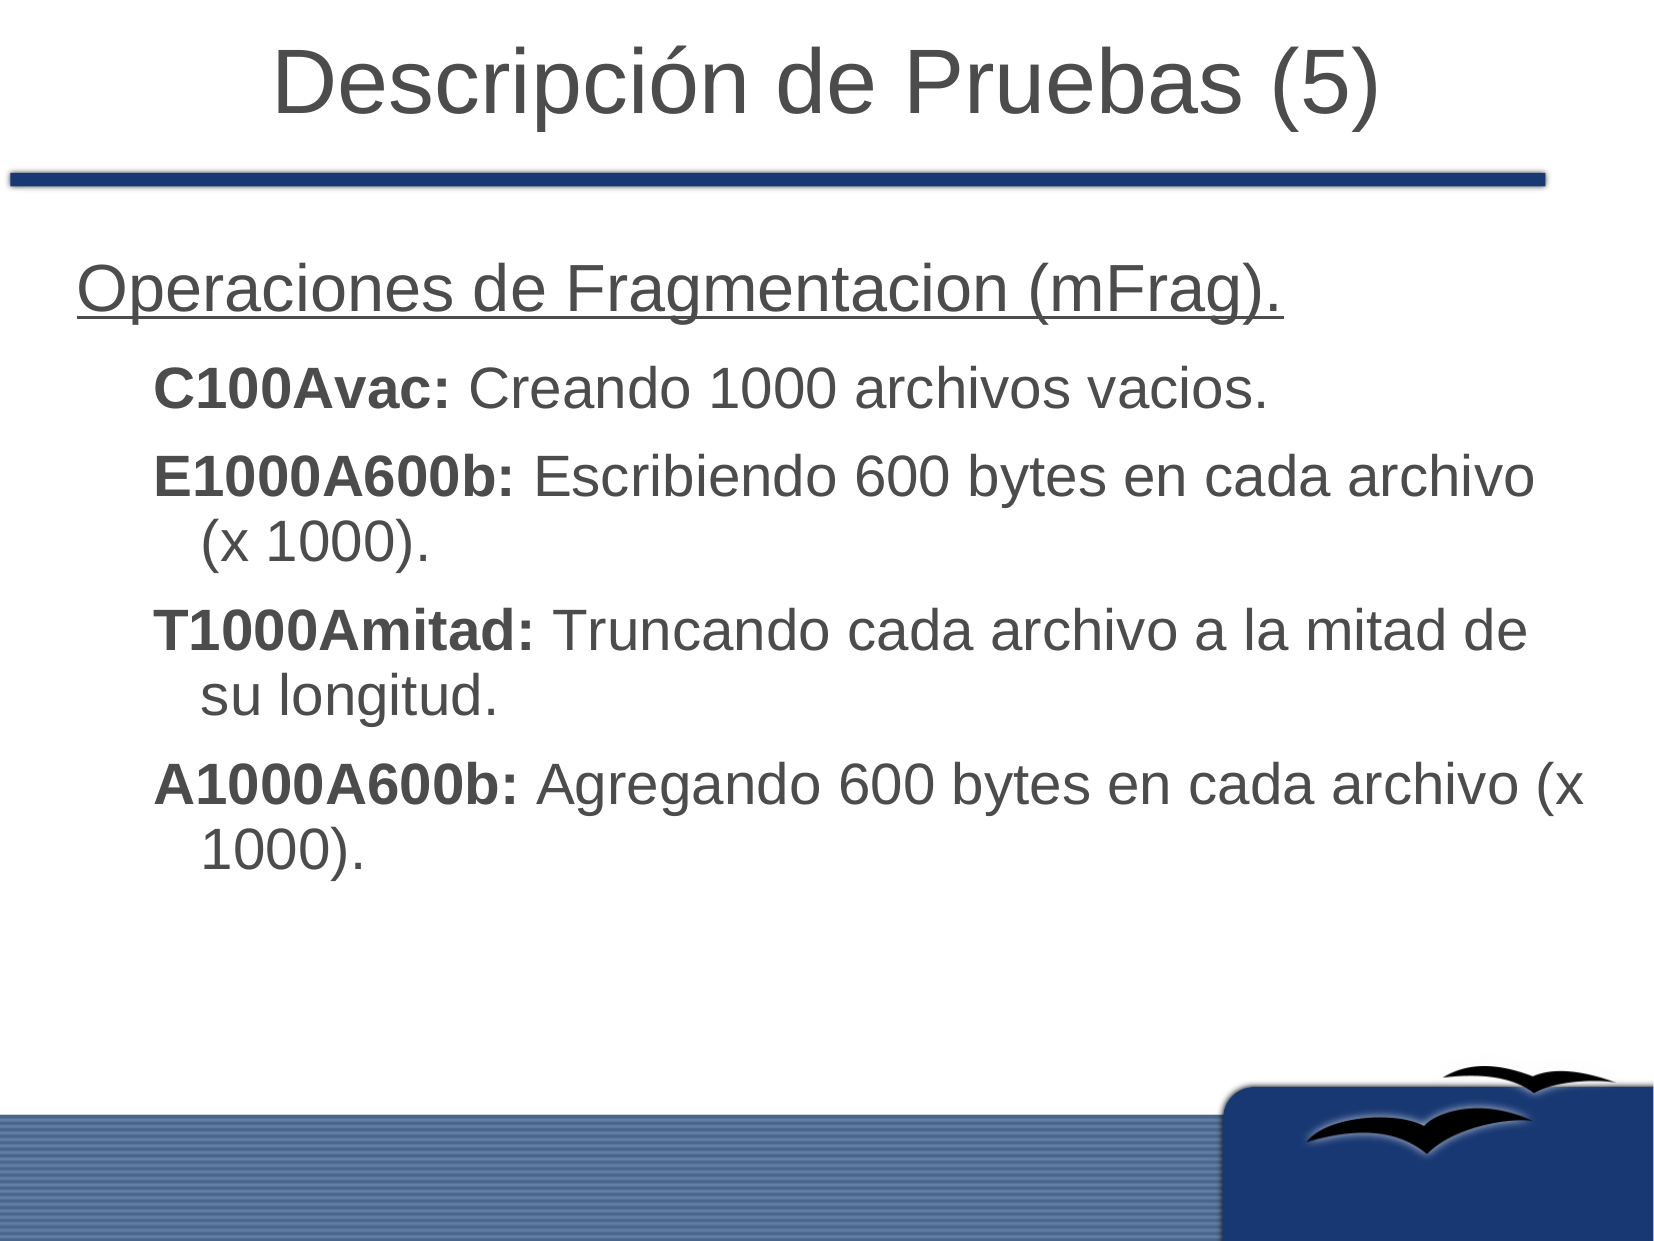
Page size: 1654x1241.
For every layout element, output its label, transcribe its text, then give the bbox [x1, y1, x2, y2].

title Descripción de Pruebas (5) [121, 0, 1534, 164]
list Operaciones de Fragmentacion (mFrag). C100Avac: Creando 1000 archivos vacios. E1000A600b: Escribiendo 600 bytes en cada archivo (x 1000). T1000Amitad: Truncando cada archivo a la mitad de su longitud. A1000A600b: Agregando 600 bytes en cada archivo (x 1000). [59, 251, 1595, 1034]
picture [0, 0, 1654, 1241]
